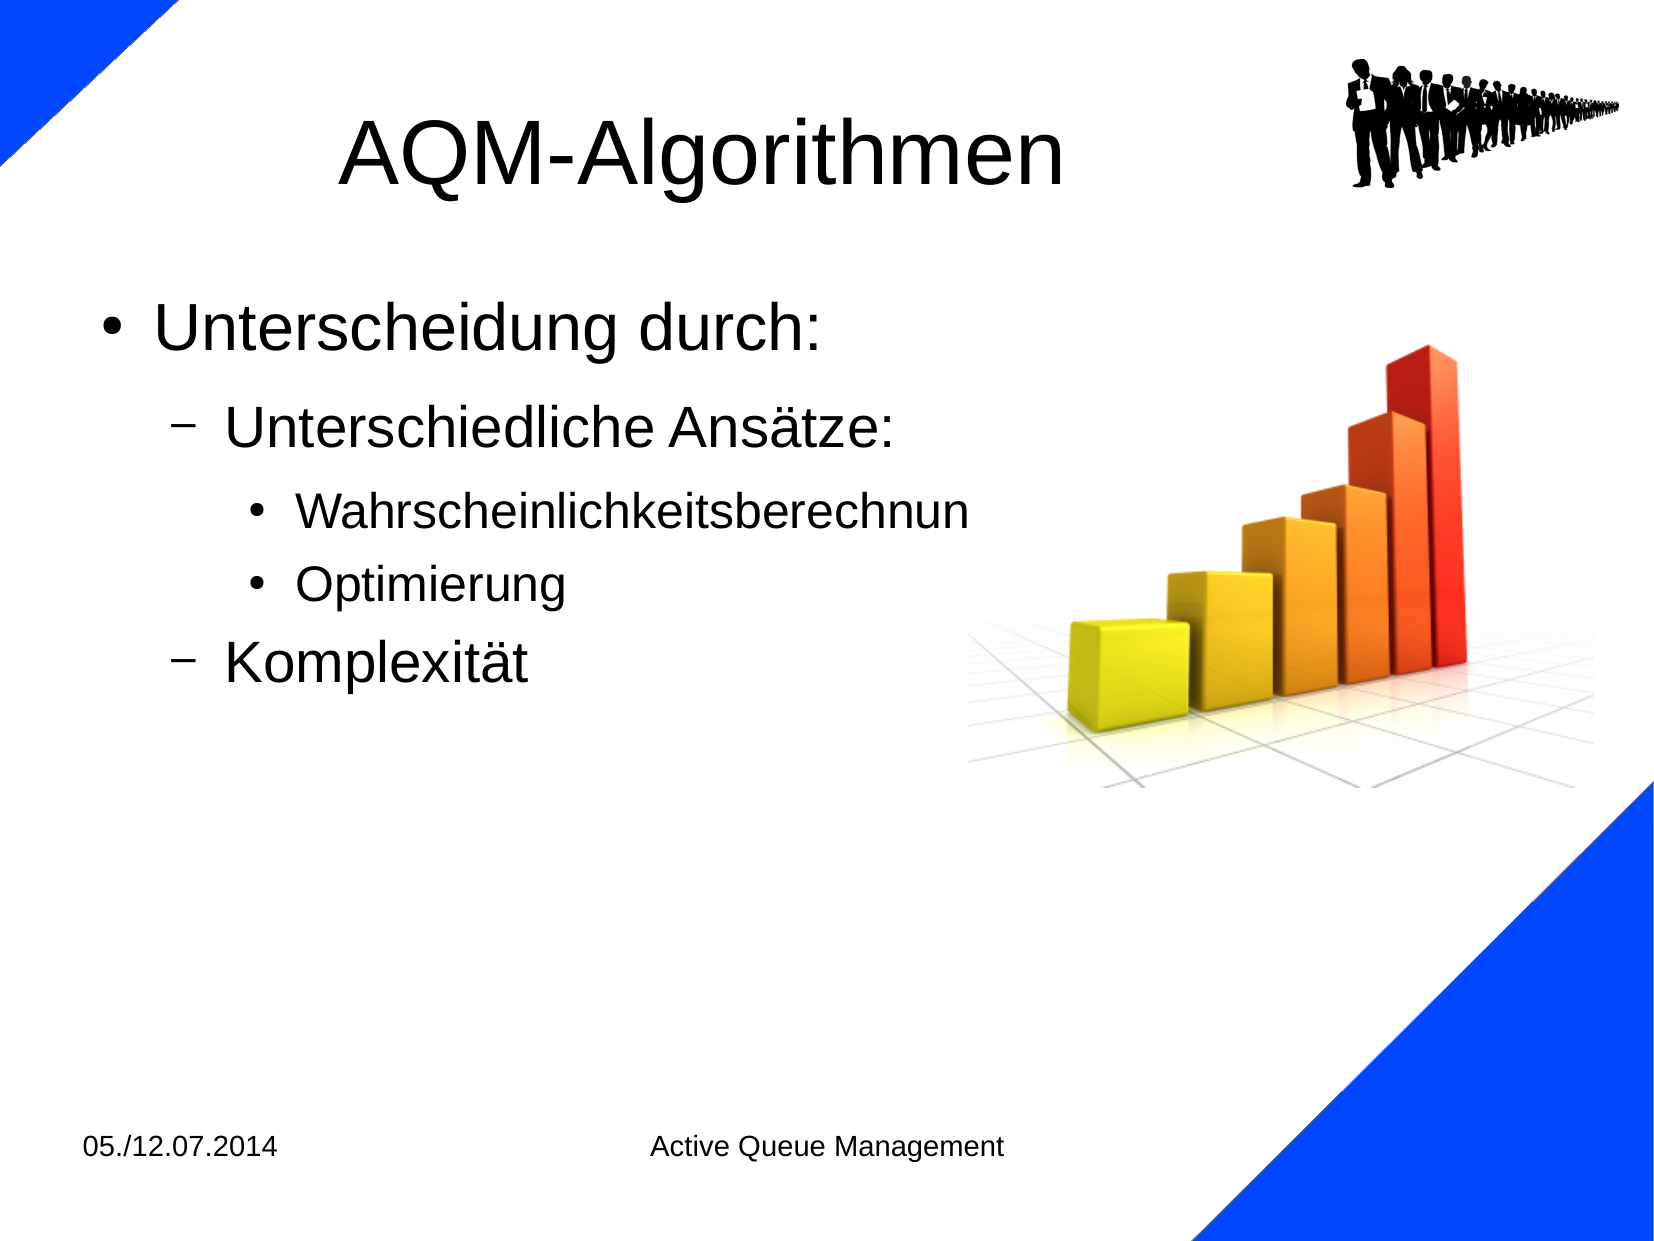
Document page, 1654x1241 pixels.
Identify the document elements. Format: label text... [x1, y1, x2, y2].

picture [1346, 59, 1619, 188]
picture [968, 318, 1594, 788]
list Unterscheidung durch: Unterschiedliche Ansätze: Wahrscheinlichkeitsberechnung Optimierung Komplexität [82, 290, 1571, 1010]
title AQM-Algorithmen [82, 49, 1323, 257]
